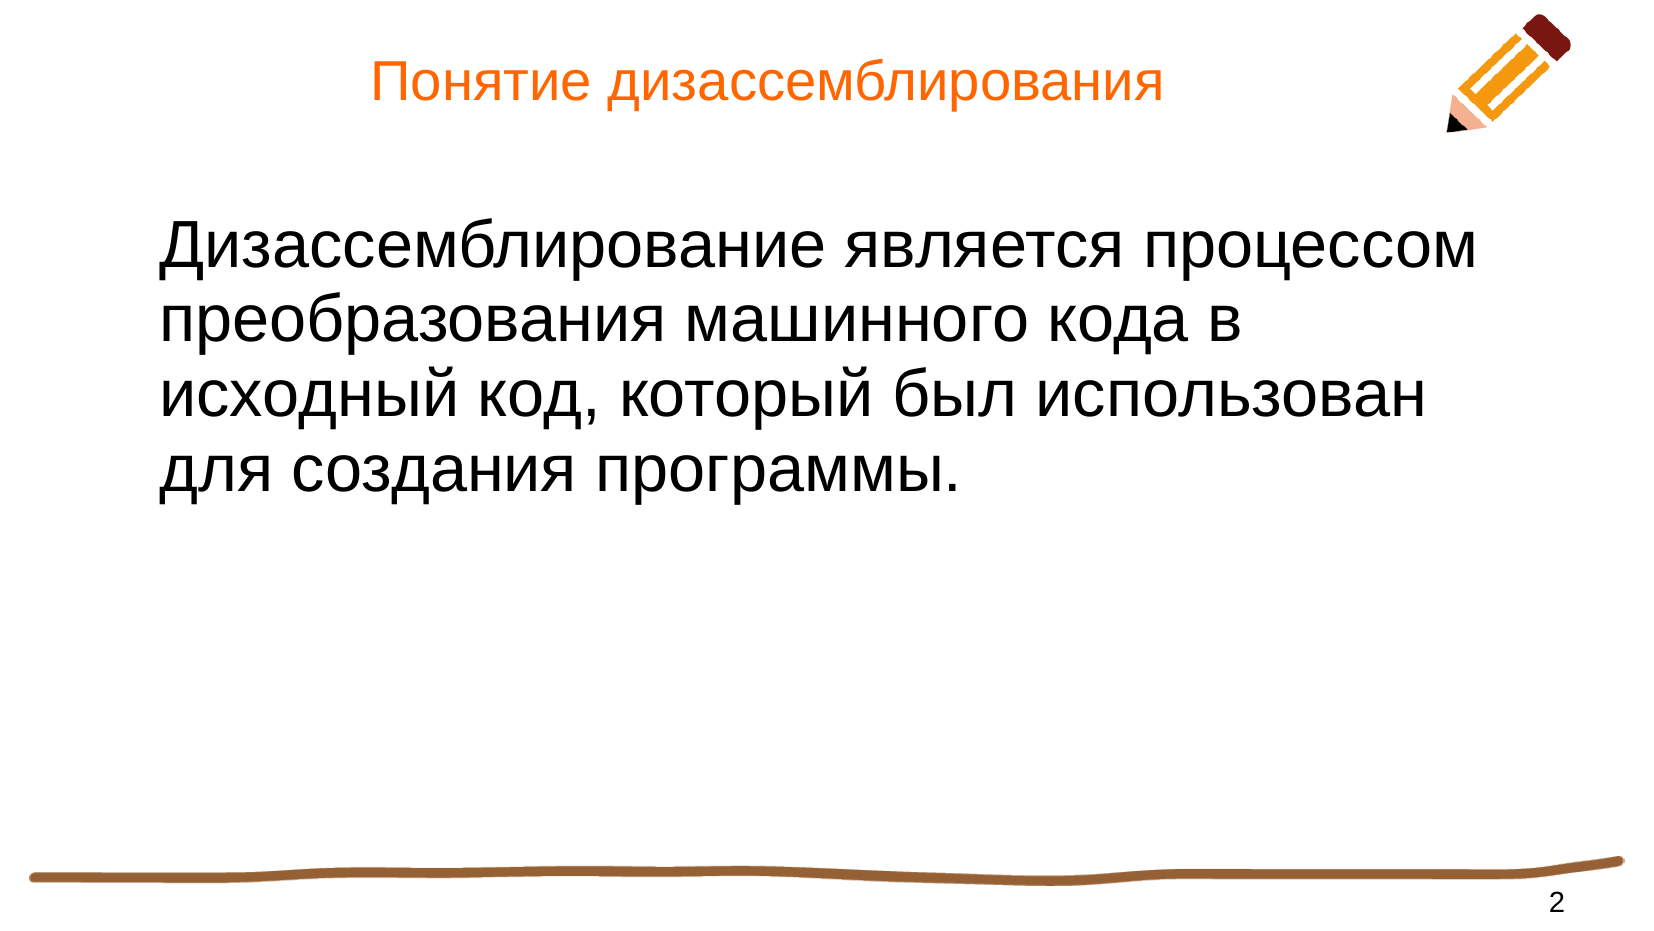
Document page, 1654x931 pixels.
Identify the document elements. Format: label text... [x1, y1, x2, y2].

list Дизассемблирование является процессом преобразования машинного кода в исходный код, который был использован для создания программы. [88, 206, 1536, 857]
picture [1446, 14, 1571, 133]
picture [29, 856, 1625, 886]
title Понятие дизассемблирования [88, 29, 1447, 133]
